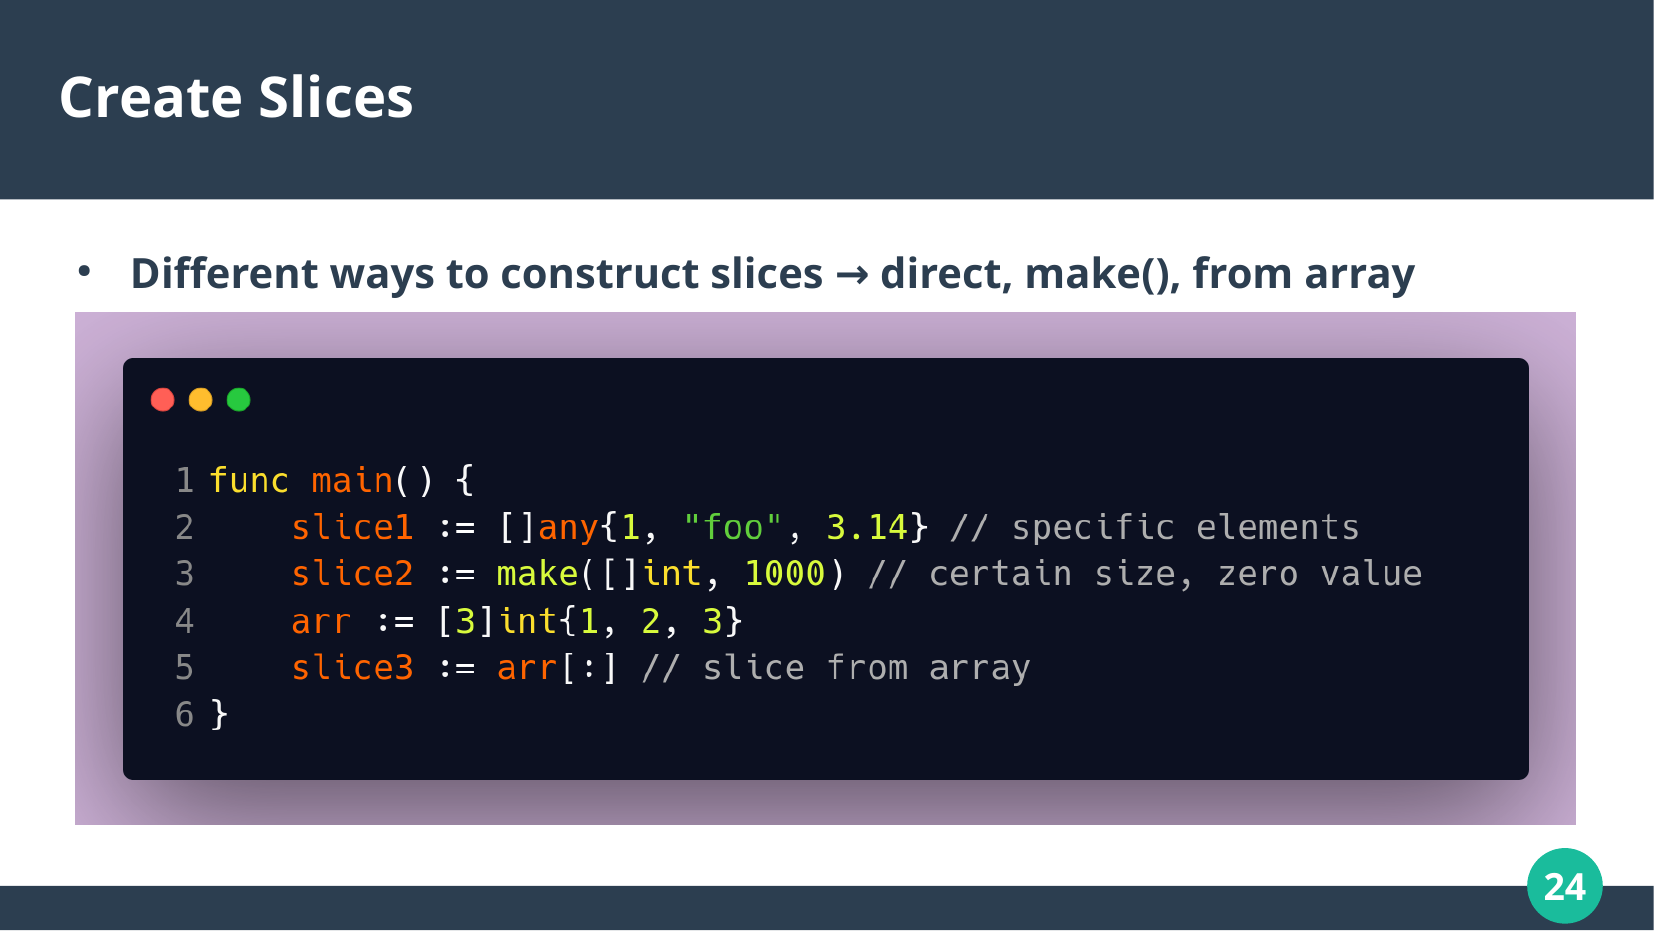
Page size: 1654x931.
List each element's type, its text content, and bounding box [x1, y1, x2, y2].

picture [75, 312, 1576, 826]
title Create Slices [59, 37, 1595, 155]
list Different ways to construct slices → direct, make(), from array [59, 243, 1595, 864]
